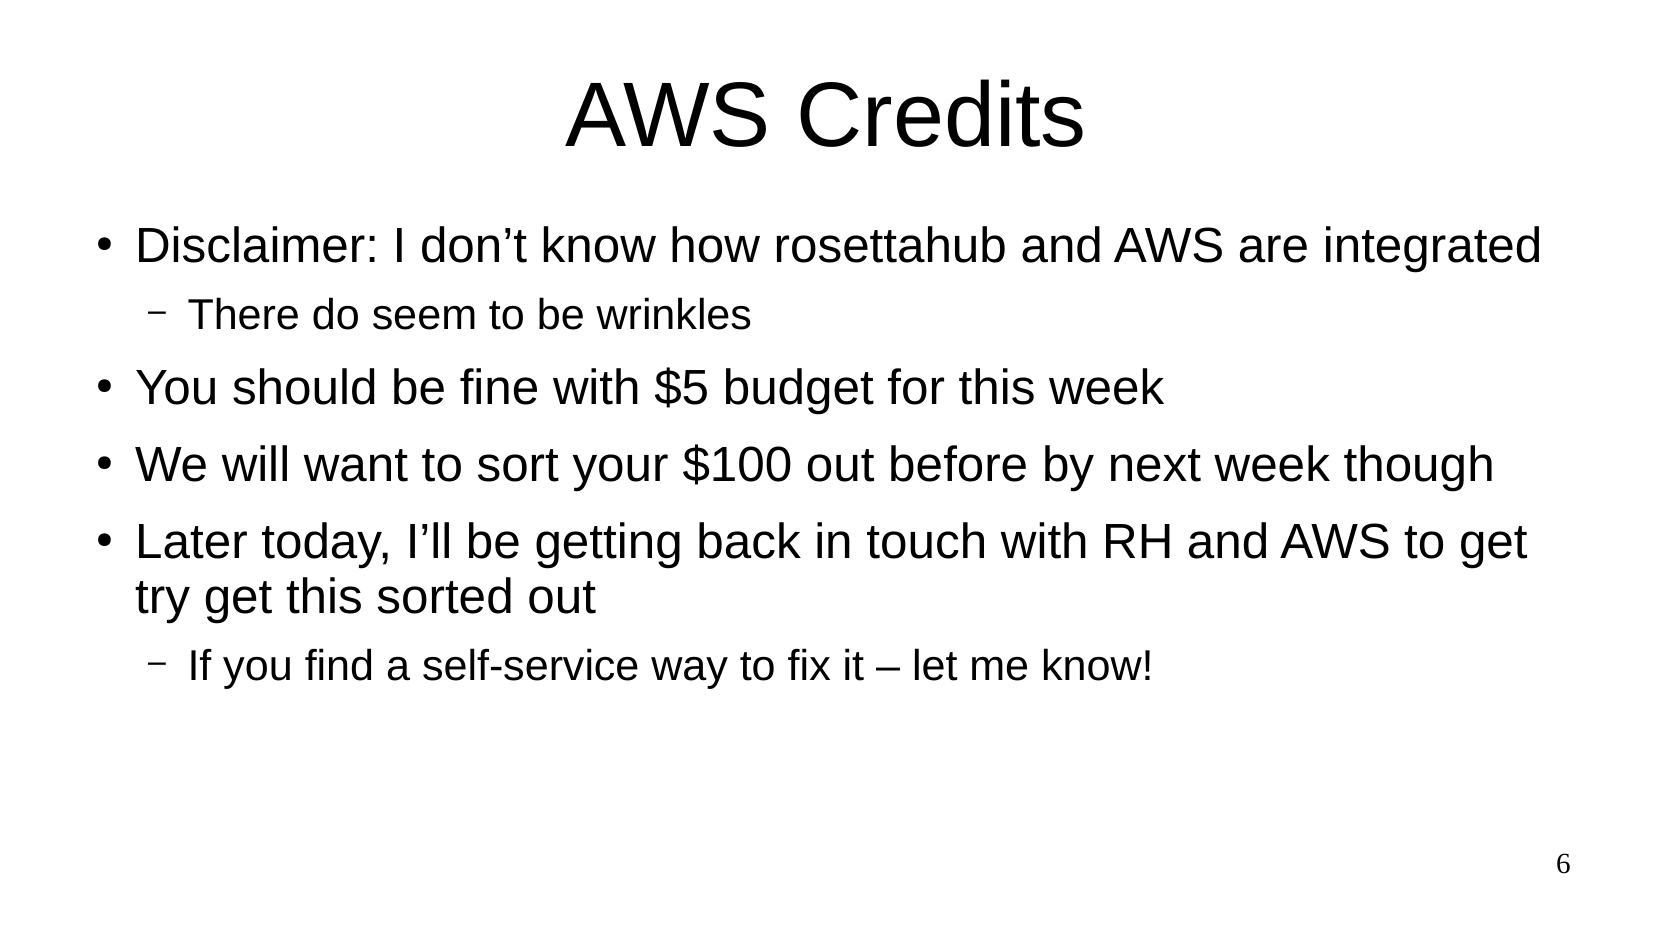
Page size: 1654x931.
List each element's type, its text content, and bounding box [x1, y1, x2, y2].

title AWS Credits [82, 37, 1571, 193]
list Disclaimer: I don’t know how rosettahub and AWS are integrated There do seem to be wrinkles You should be fine with $5 budget for this week We will want to sort your $100 out before by next week though Later today, I’ll be getting back in touch with RH and AWS to get try get this sorted out If you find a self-service way to fix it – let me know! [82, 217, 1571, 758]
